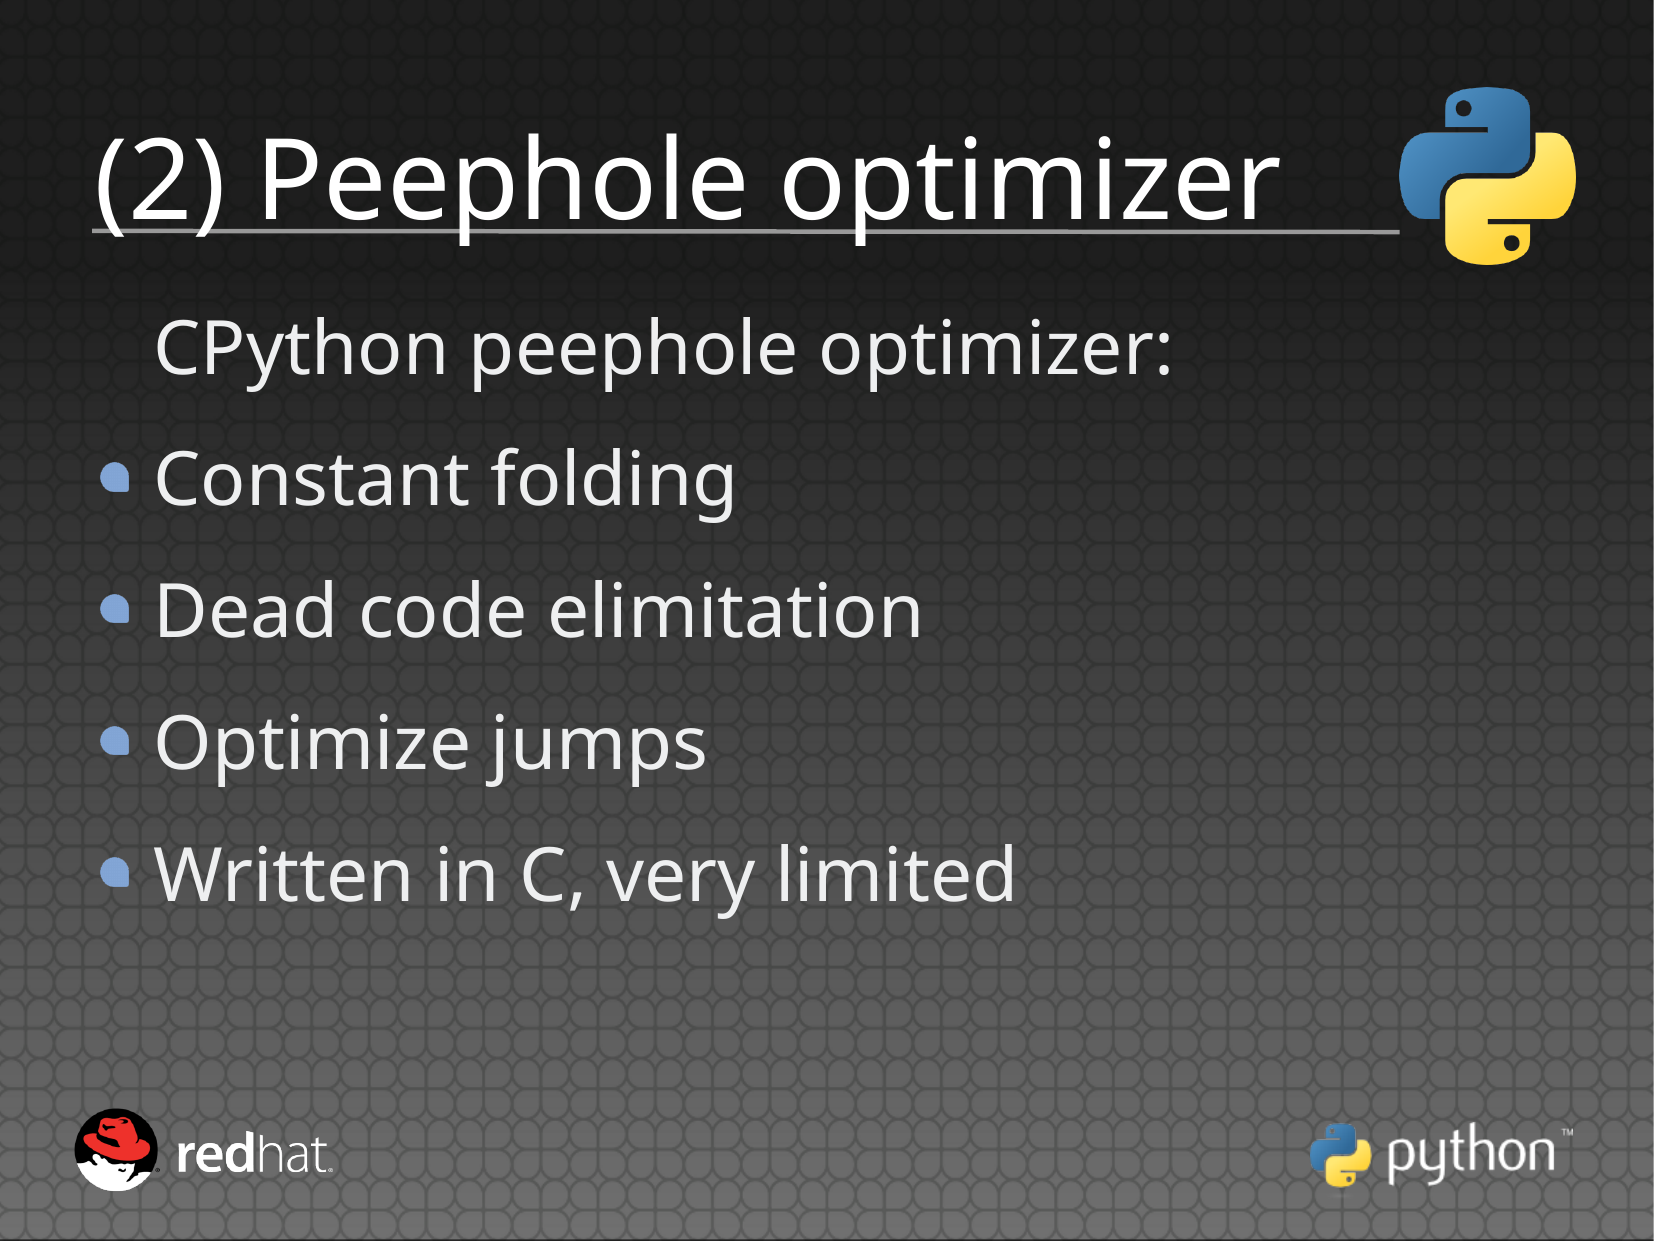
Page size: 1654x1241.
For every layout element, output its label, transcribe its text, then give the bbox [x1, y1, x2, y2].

picture [0, 0, 1654, 1241]
list CPython peephole optimizer: Constant folding Dead code elimitation Optimize jumps Written in C, very limited [82, 293, 1571, 1034]
title (2) Peephole optimizer [94, 100, 1426, 251]
